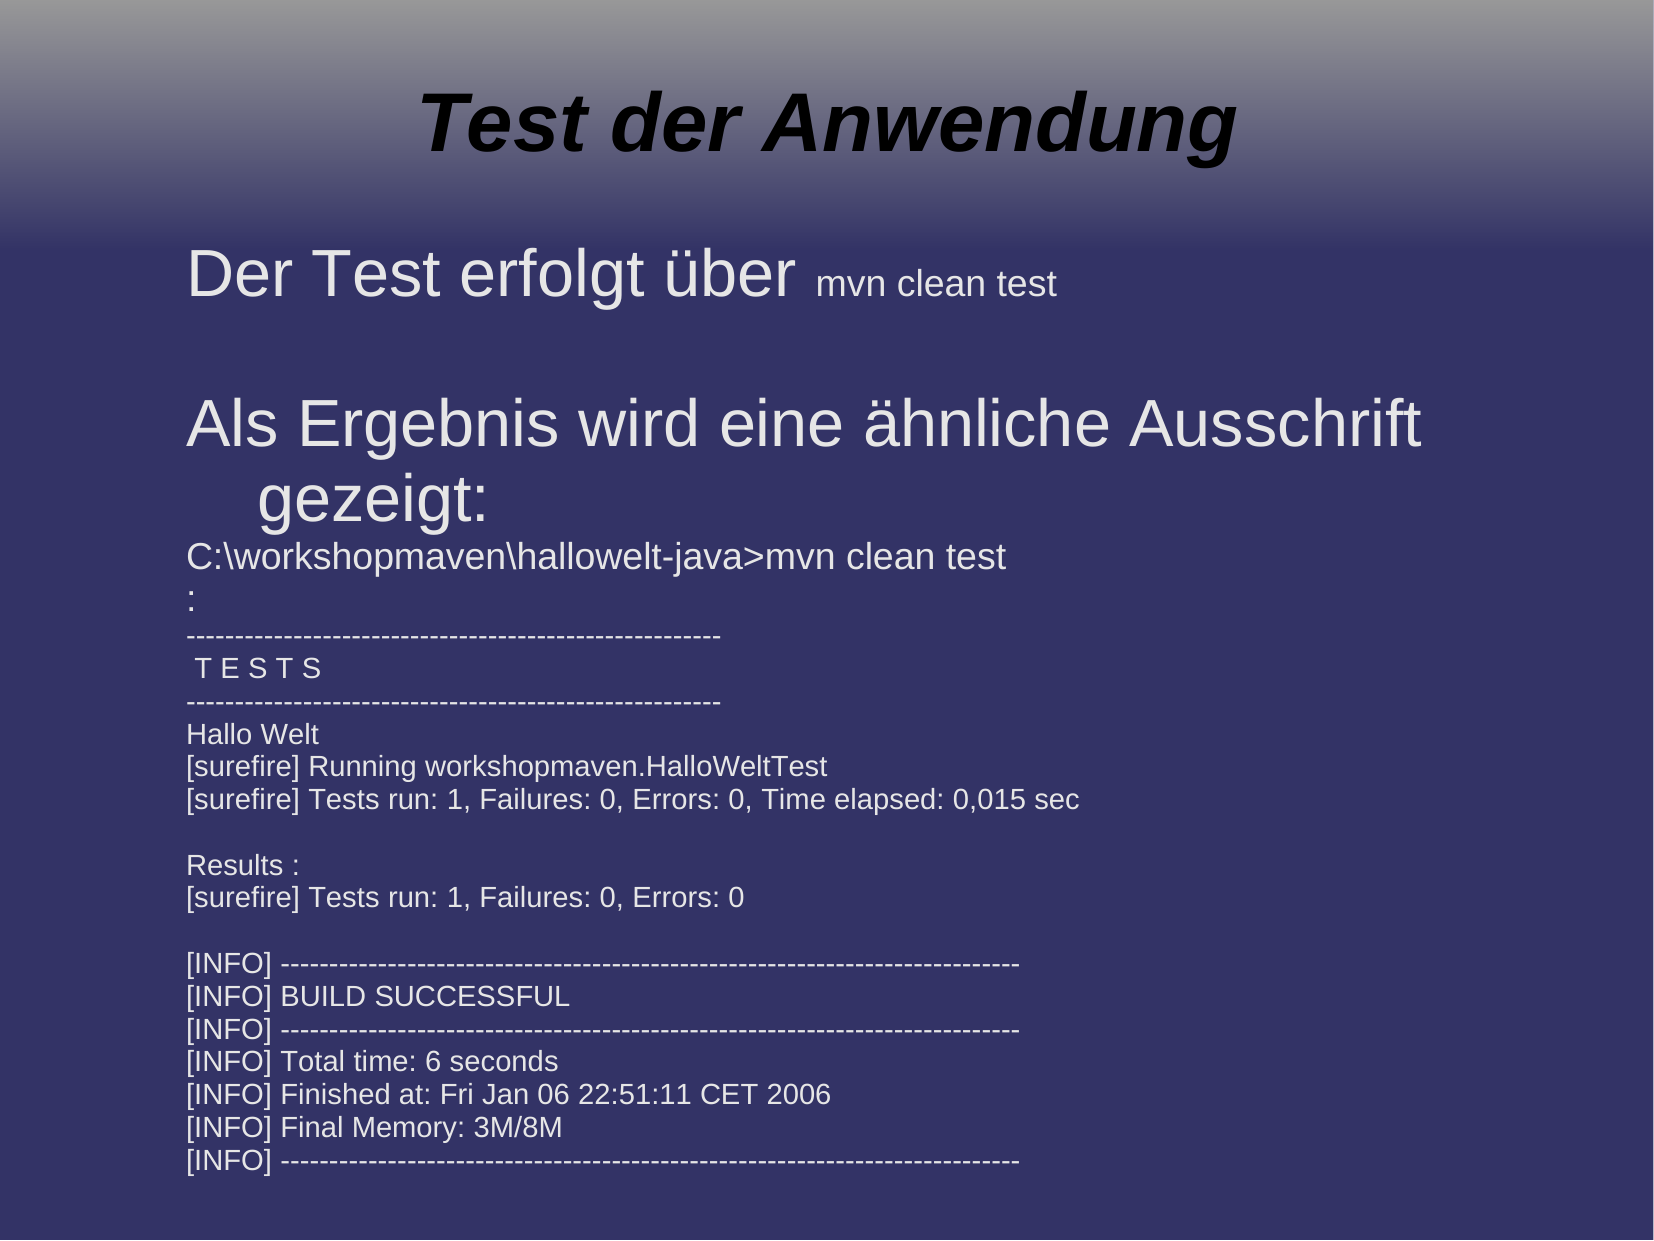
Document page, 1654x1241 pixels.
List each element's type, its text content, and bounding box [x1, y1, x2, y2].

list Der Test erfolgt über mvn clean test Als Ergebnis wird eine ähnliche Ausschrift gezeigt: C:\workshopmaven\hallowelt-java>mvn clean test : ------------------------------------------------------- T E S T S ------------------------------------------------------- Hallo Welt [surefire] Running workshopmaven.HalloWeltTest [surefire] Tests run: 1, Failures: 0, Errors: 0, Time elapsed: 0,015 sec Results : [surefire] Tests run: 1, Failures: 0, Errors: 0 [INFO] ---------------------------------------------------------------------------- [INFO] BUILD SUCCESSFUL [INFO] ---------------------------------------------------------------------------- [INFO] Total time: 6 seconds [INFO] Finished at: Fri Jan 06 22:51:11 CET 2006 [INFO] Final Memory: 3M/8M [INFO] ---------------------------------------------------------------------------- [174, 236, 1565, 1177]
title Test der Anwendung [121, 19, 1534, 227]
